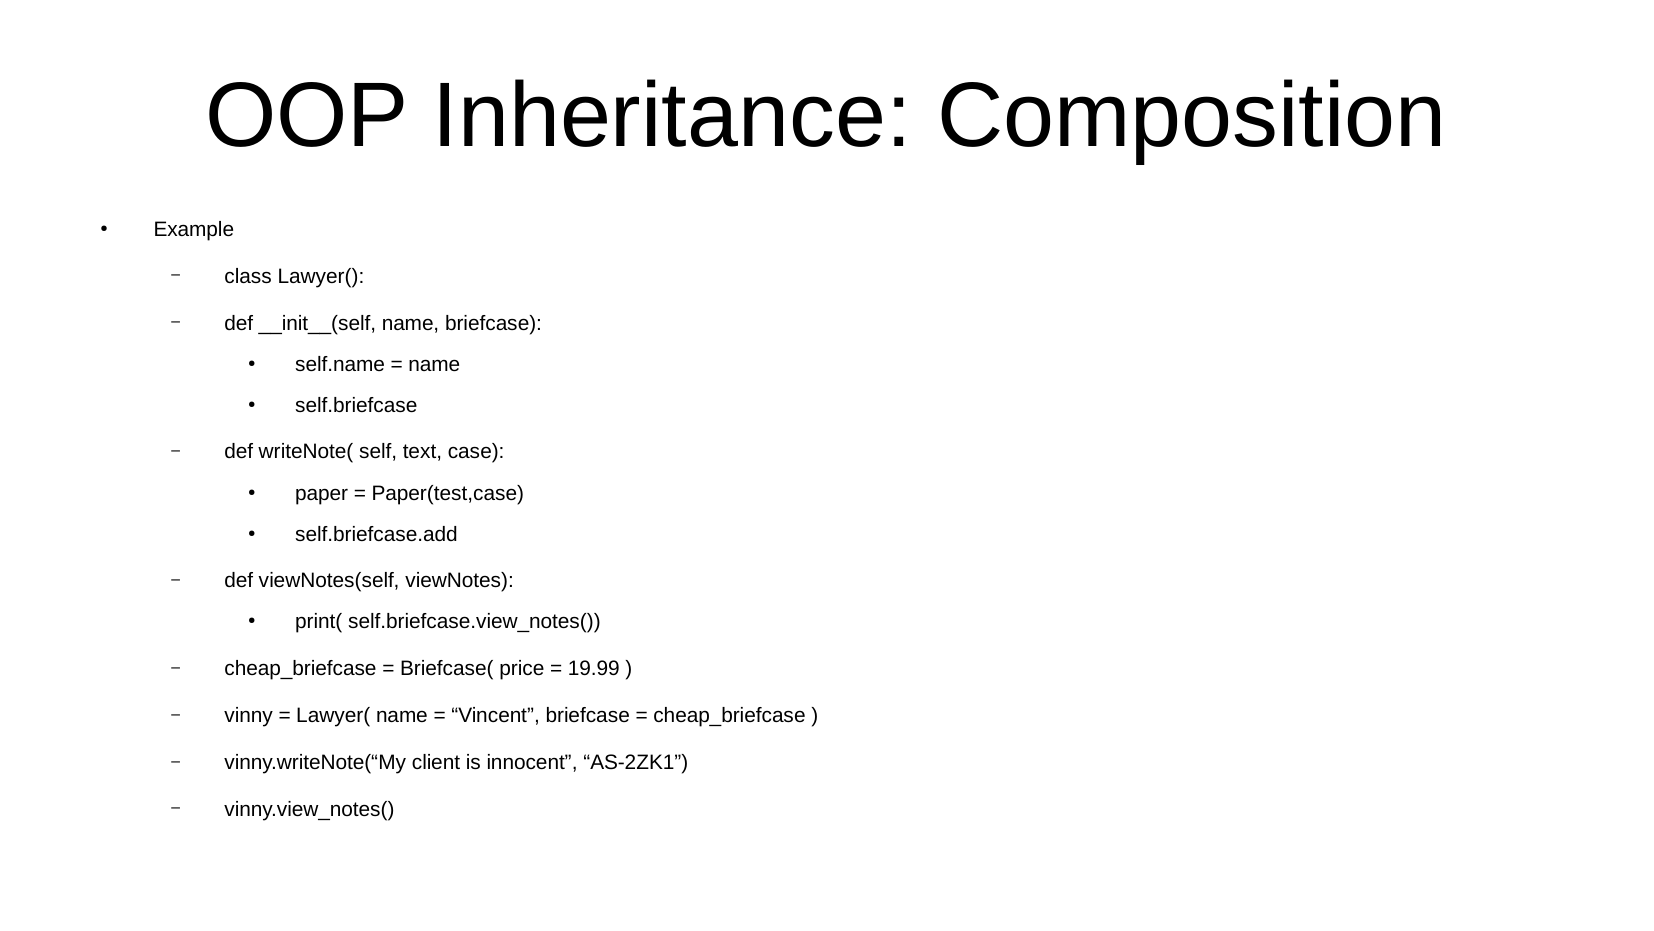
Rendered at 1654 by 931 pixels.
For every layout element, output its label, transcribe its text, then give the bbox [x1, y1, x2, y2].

list Example class Lawyer(): def __init__(self, name, briefcase): self.name = name self.briefcase def writeNote( self, text, case): paper = Paper(test,case) self.briefcase.add def viewNotes(self, viewNotes): print( self.briefcase.view_notes()) cheap_briefcase = Briefcase( price = 19.99 ) vinny = Lawyer( name = “Vincent”, briefcase = cheap_briefcase ) vinny.writeNote(“My client is innocent”, “AS-2ZK1”) vinny.view_notes() [82, 217, 1636, 916]
title OOP Inheritance: Composition [82, 37, 1571, 193]
